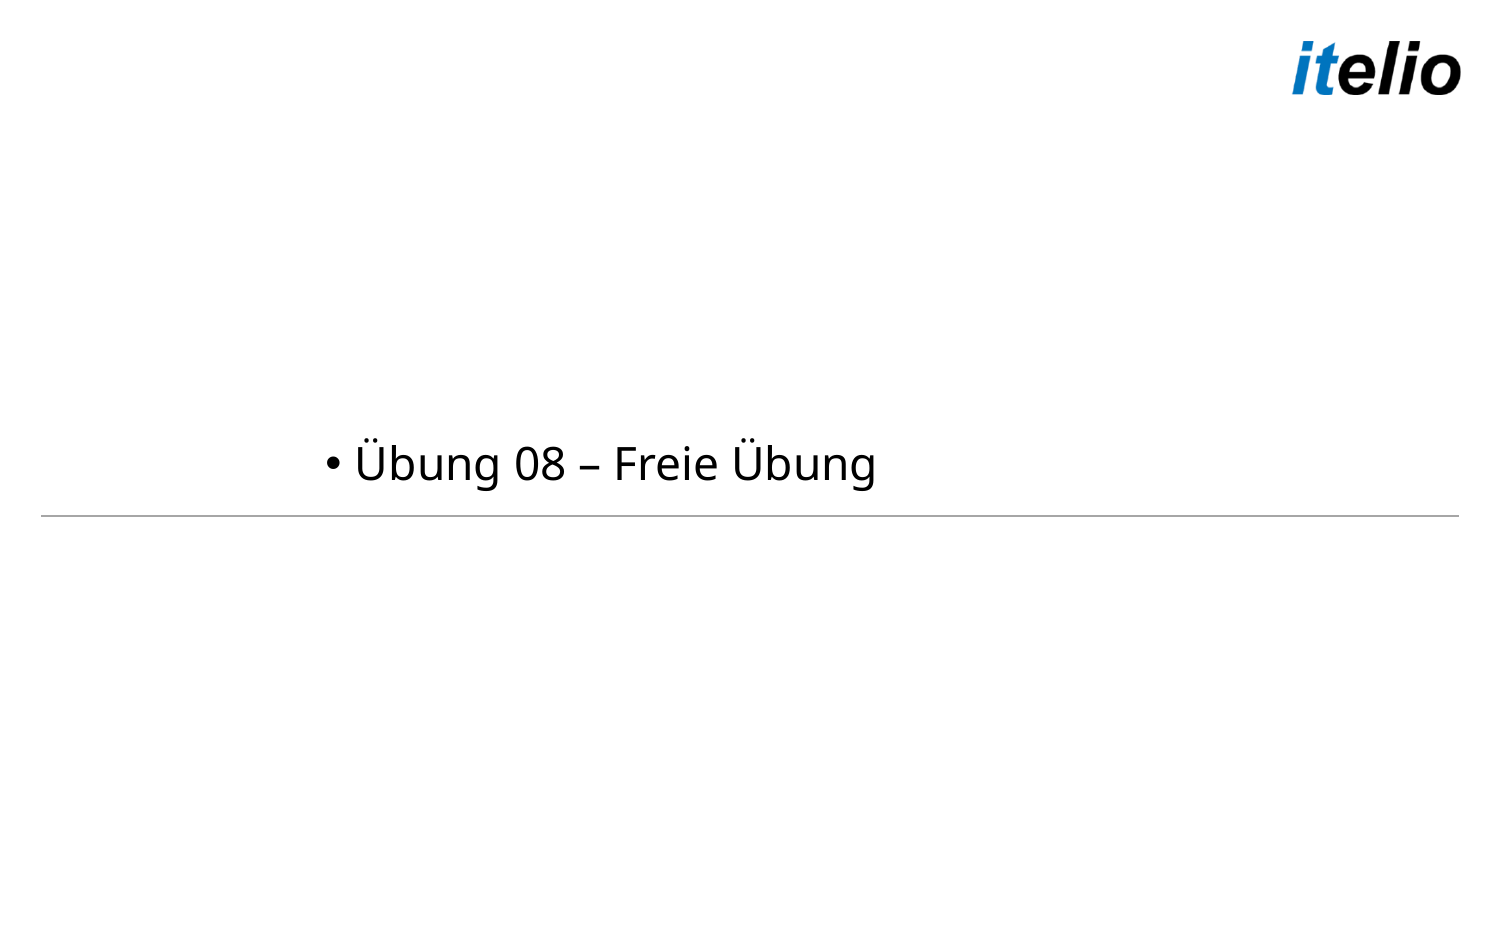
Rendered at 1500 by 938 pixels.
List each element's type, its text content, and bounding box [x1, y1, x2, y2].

list Übung 08 – Freie Übung [310, 433, 1459, 499]
